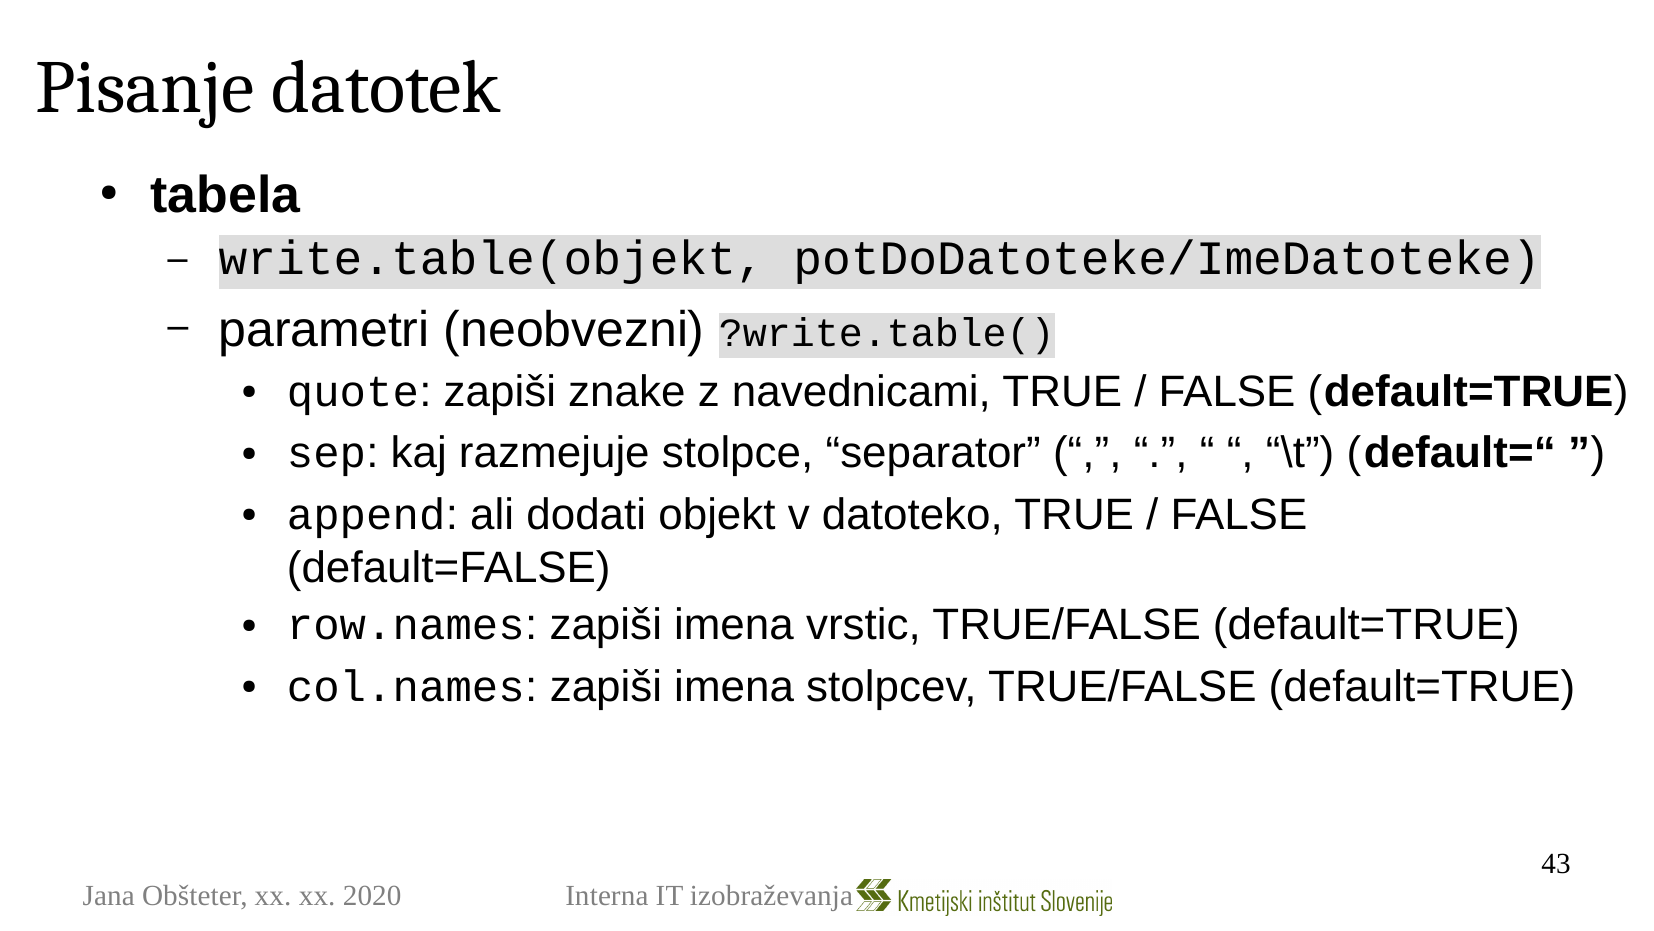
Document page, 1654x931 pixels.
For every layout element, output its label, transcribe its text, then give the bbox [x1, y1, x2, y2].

picture [856, 879, 1112, 916]
list tabela write.table(objekt, potDoDatoteke/ImeDatoteke) parametri (neobvezni) ?write.table() quote: zapiši znake z navednicami, TRUE / FALSE (default=TRUE) sep: kaj razmejuje stolpce, “separator” (“,”, “.”, “ “, “\t”) (default=“ ”) append: ali dodati objekt v datoteko, TRUE / FALSE (default=FALSE) row.names: zapiši imena vrstic, TRUE/FALSE (default=TRUE) col.names: zapiši imena stolpcev, TRUE/FALSE (default=TRUE) [82, 165, 1630, 839]
title Pisanje datotek [35, 21, 1524, 154]
